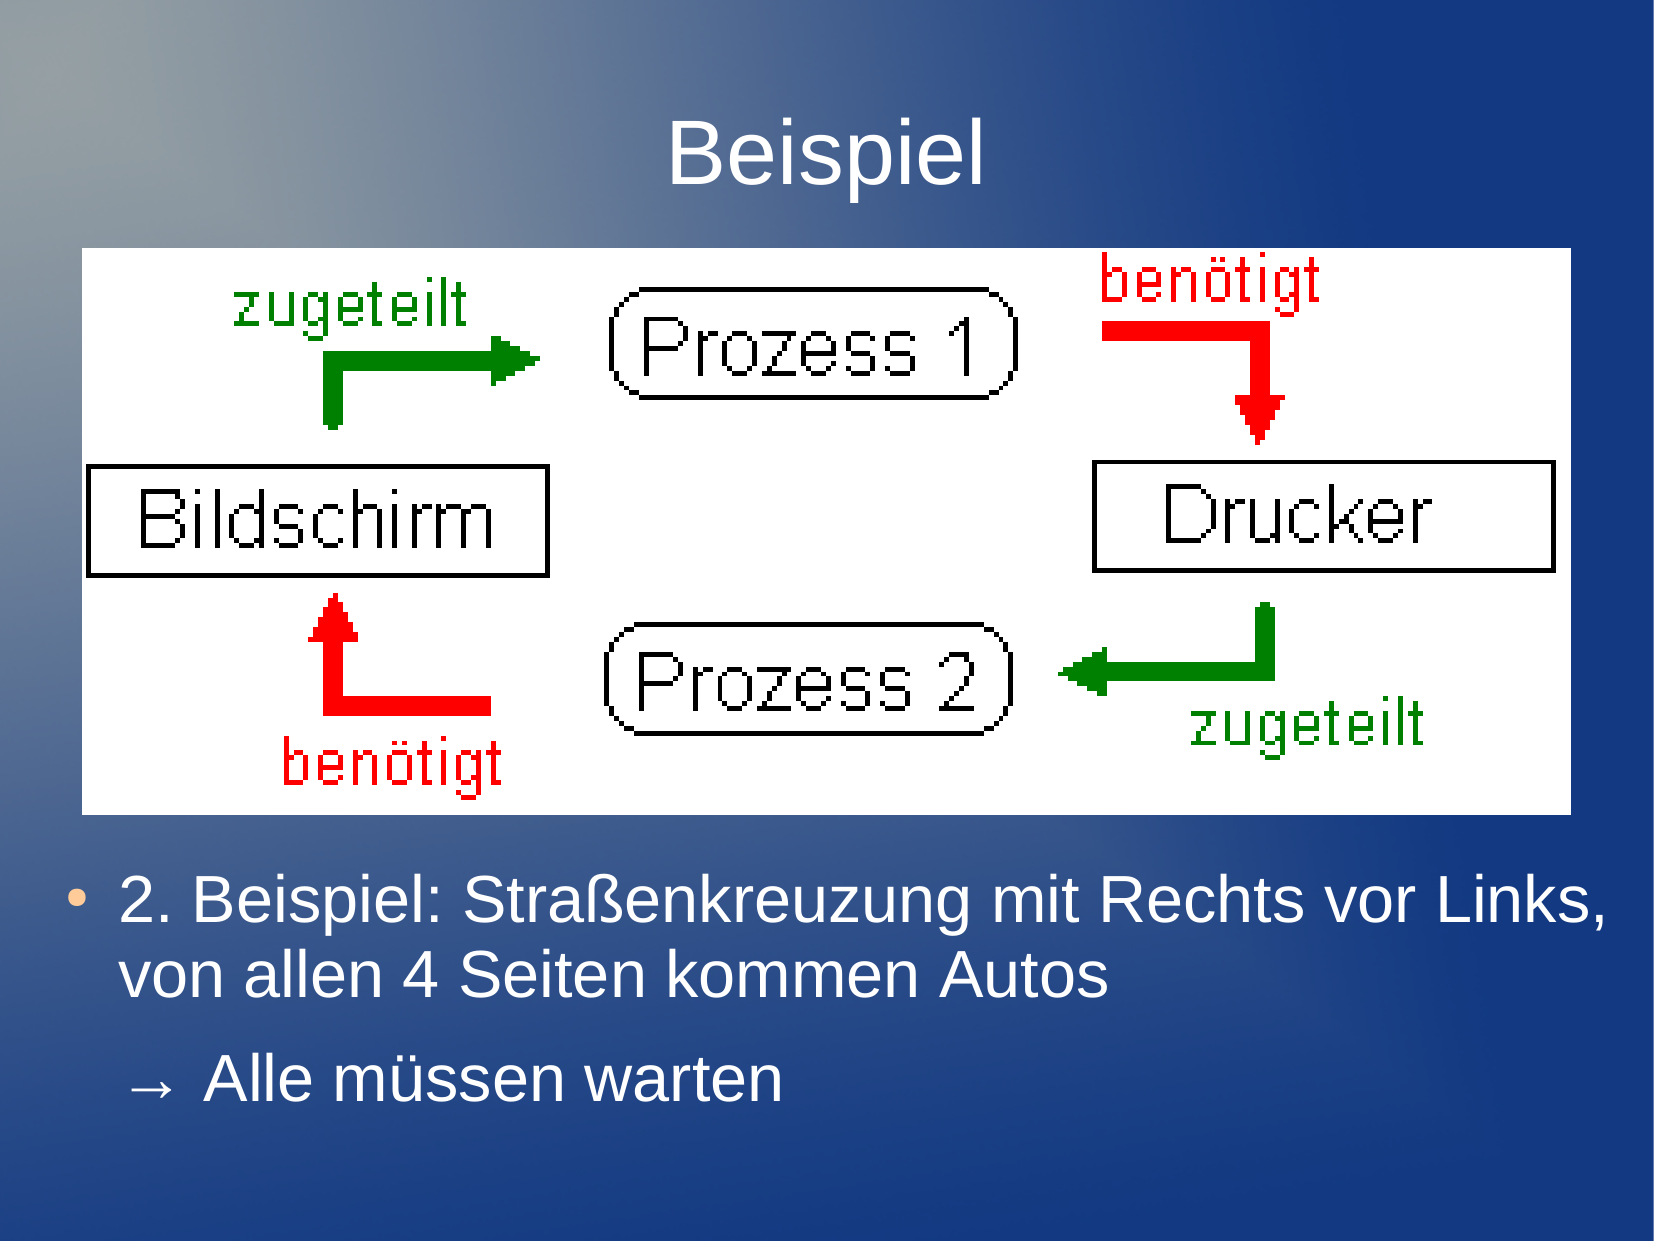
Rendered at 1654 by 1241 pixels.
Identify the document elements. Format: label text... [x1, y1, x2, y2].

picture [0, 0, 1654, 1241]
list 2. Beispiel: Straßenkreuzung mit Rechts vor Links, von allen 4 Seiten kommen Autos → Alle müssen warten [47, 862, 1630, 1170]
title Beispiel [82, 49, 1571, 248]
